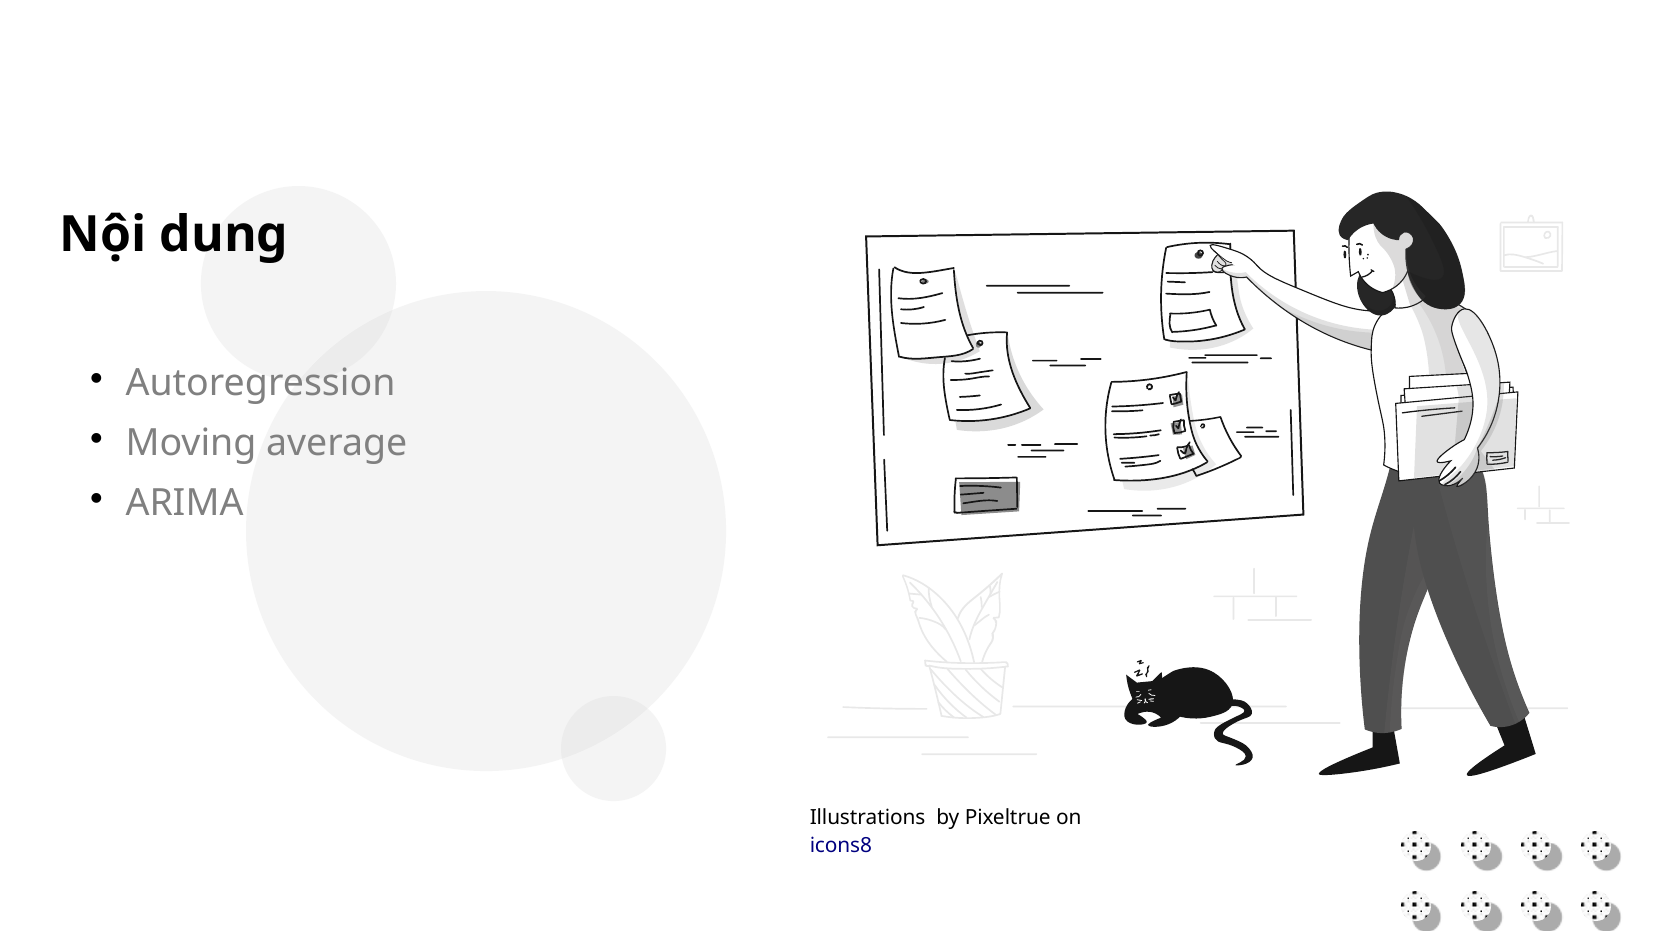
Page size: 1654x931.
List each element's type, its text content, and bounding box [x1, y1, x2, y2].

picture [1460, 830, 1492, 862]
picture [1580, 890, 1612, 922]
picture [1400, 891, 1432, 922]
picture [1400, 830, 1432, 862]
picture [1581, 830, 1612, 862]
text_box Nội dung [44, 193, 600, 259]
picture [1461, 890, 1492, 922]
picture [1520, 890, 1552, 922]
text_box Nội dung [266, 229, 277, 246]
text_box Autoregression Moving average ARIMA [75, 350, 1005, 680]
picture [1520, 831, 1552, 862]
